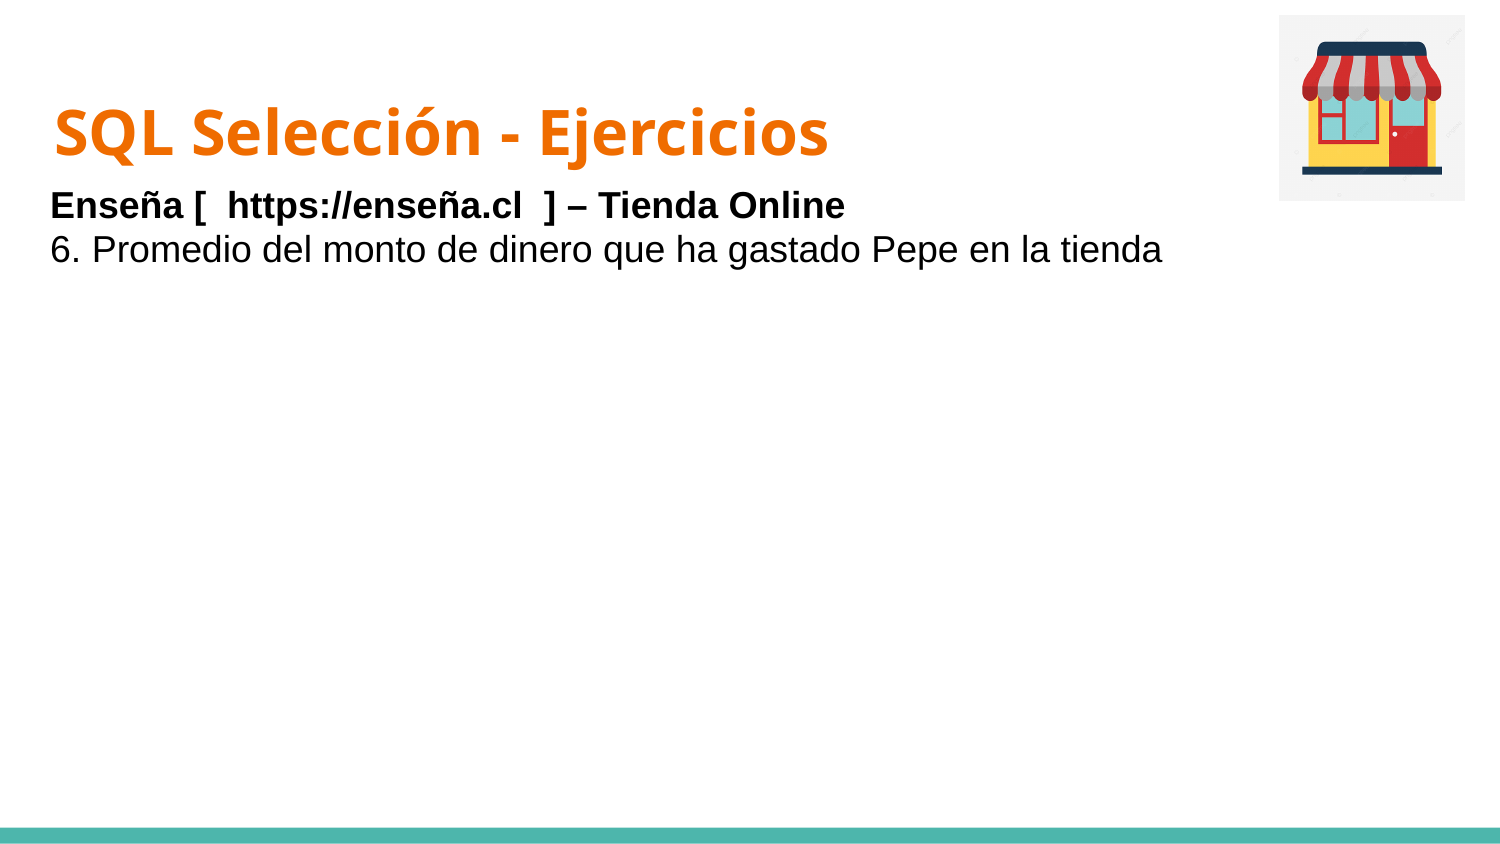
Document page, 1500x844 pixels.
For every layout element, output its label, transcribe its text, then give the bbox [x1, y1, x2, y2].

text_box Enseña [ https://enseña.cl ] – Tienda Online [35, 177, 1323, 220]
title SQL Selección - Ejercicios [39, 72, 1279, 177]
text_box 6. Promedio del monto de dinero que ha gastado Pepe en la tienda [35, 220, 1453, 320]
picture [1279, 15, 1465, 201]
